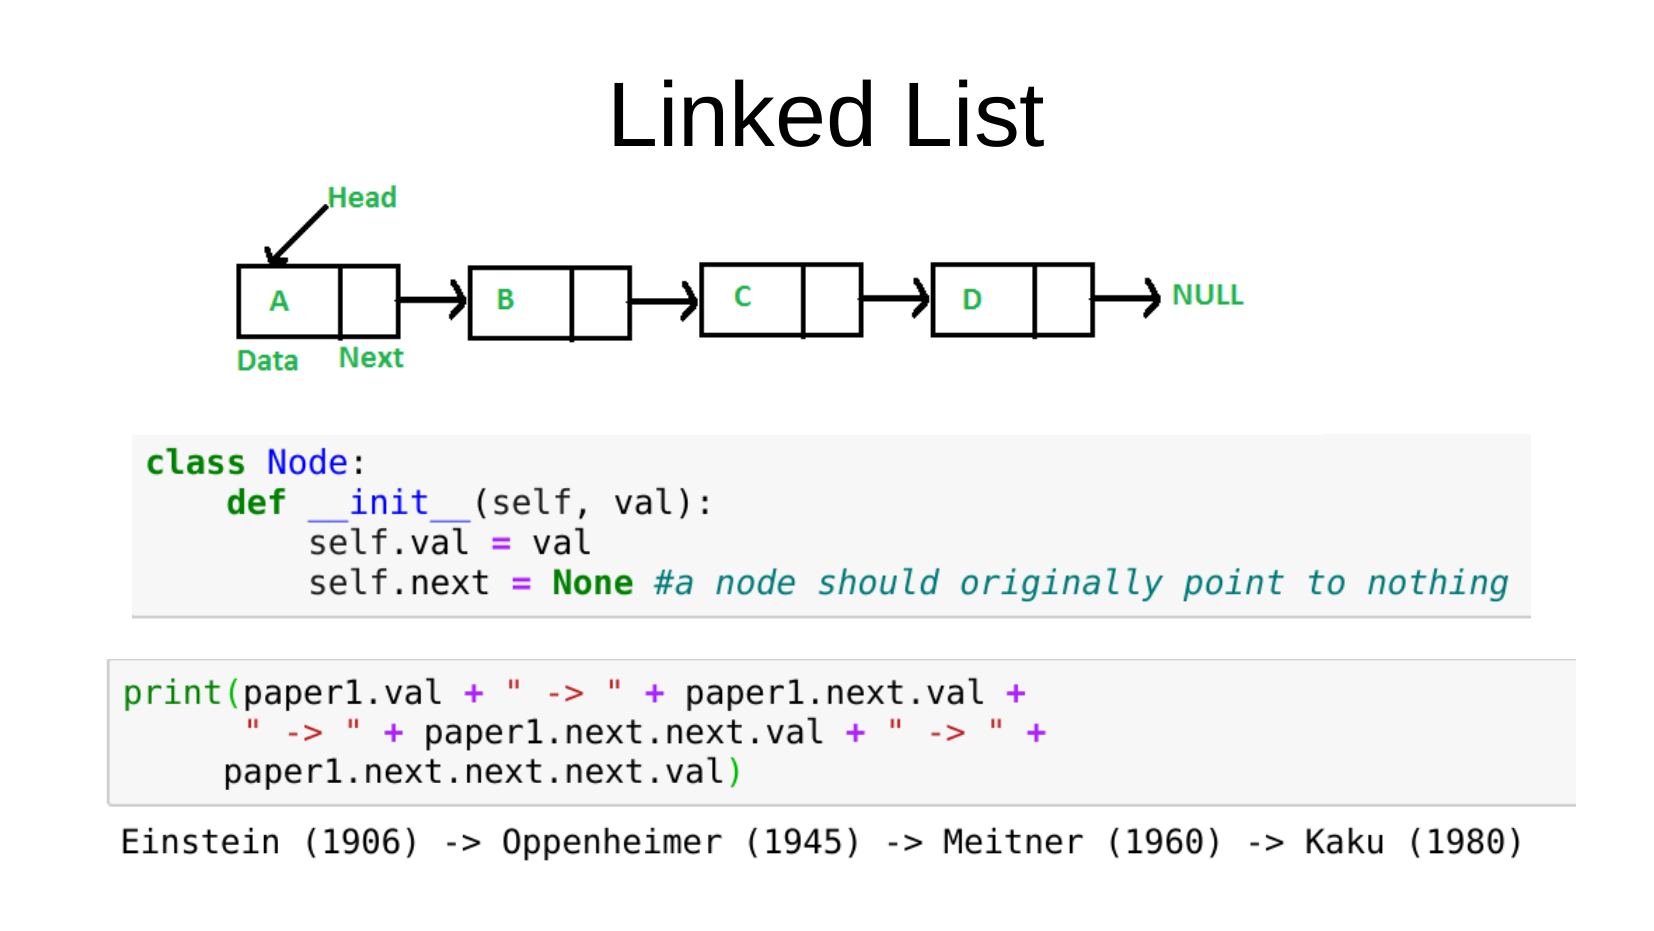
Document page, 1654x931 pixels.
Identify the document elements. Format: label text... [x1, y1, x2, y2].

picture [86, 659, 1576, 876]
title Linked List [82, 37, 1571, 193]
picture [132, 170, 1531, 623]
